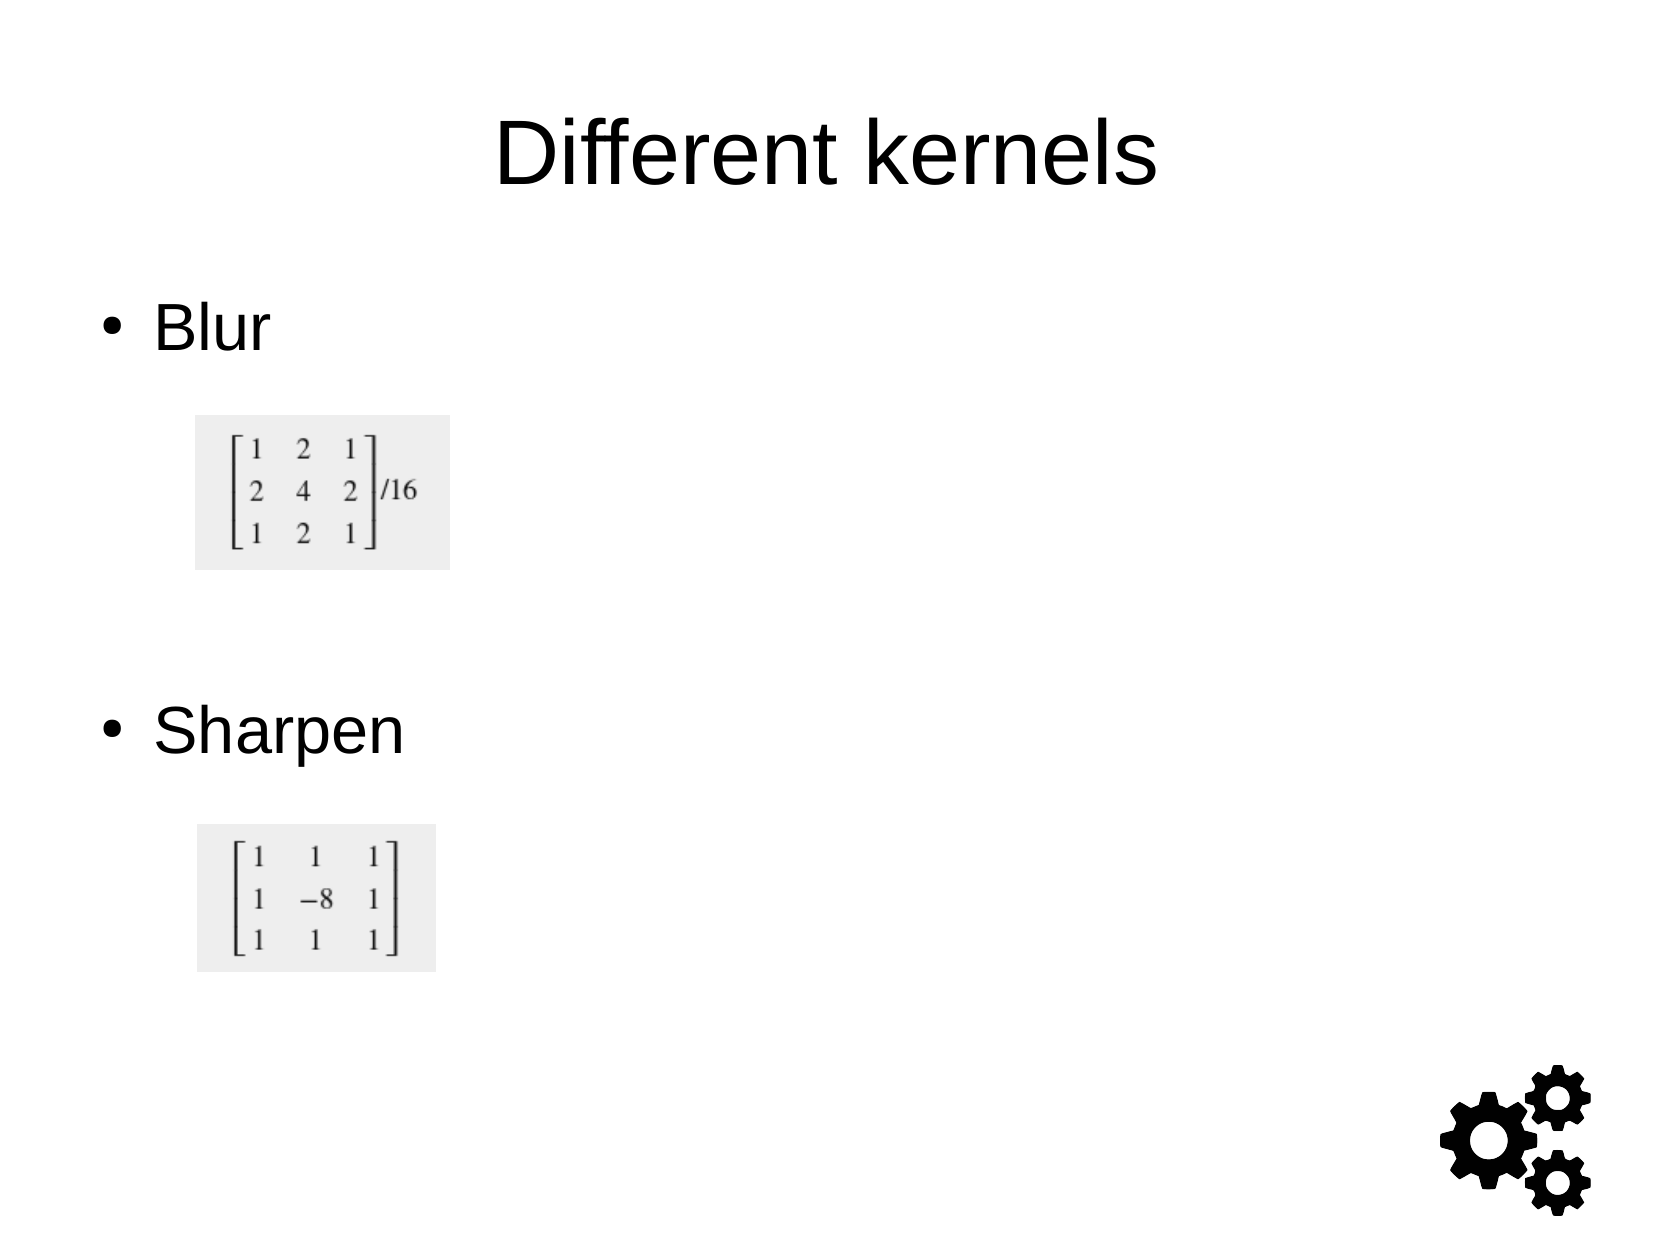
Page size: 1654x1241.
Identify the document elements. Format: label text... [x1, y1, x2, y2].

picture [195, 415, 450, 571]
picture [197, 824, 436, 972]
title Different kernels [82, 49, 1571, 257]
list Blur Sharpen [82, 290, 1571, 1010]
picture [1440, 1065, 1591, 1216]
